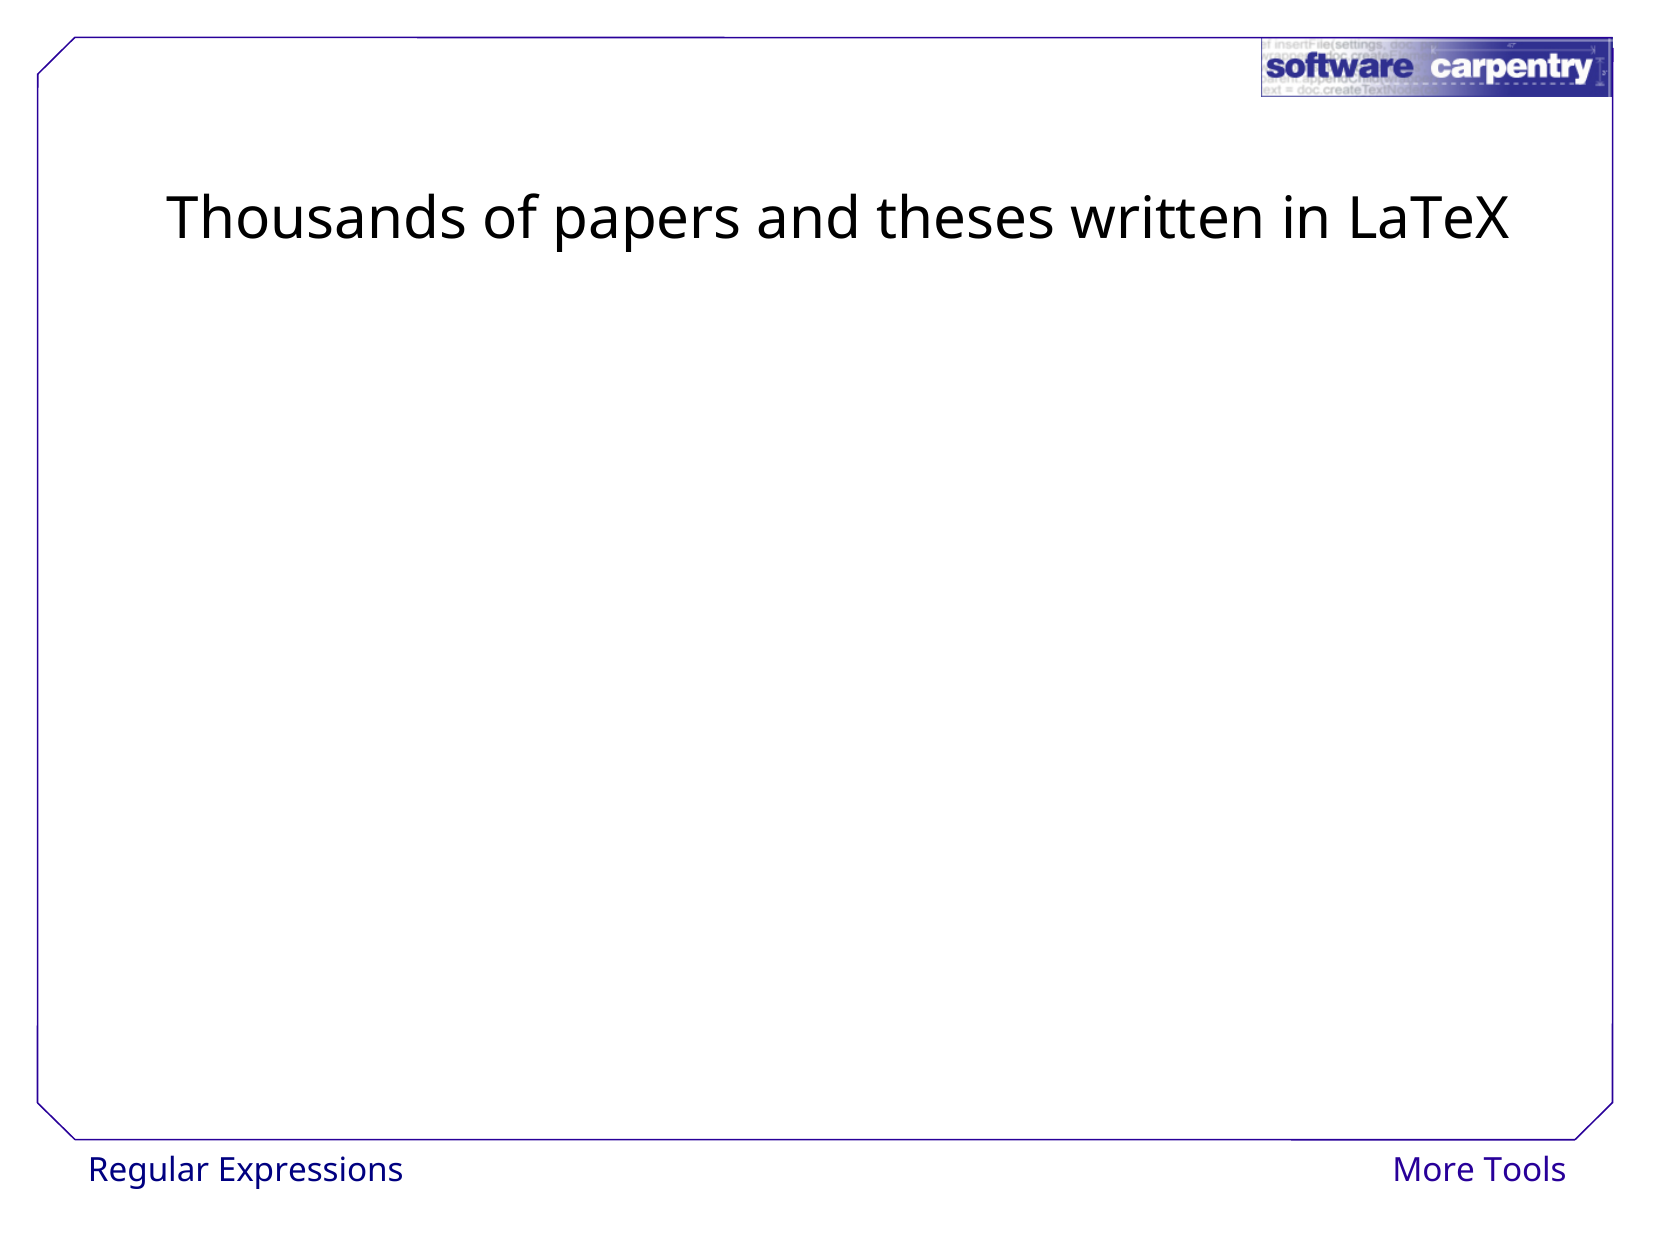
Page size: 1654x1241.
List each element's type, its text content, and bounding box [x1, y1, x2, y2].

picture [1261, 39, 1613, 97]
text_box Thousands of papers and theses written in LaTeX [151, 138, 1530, 259]
